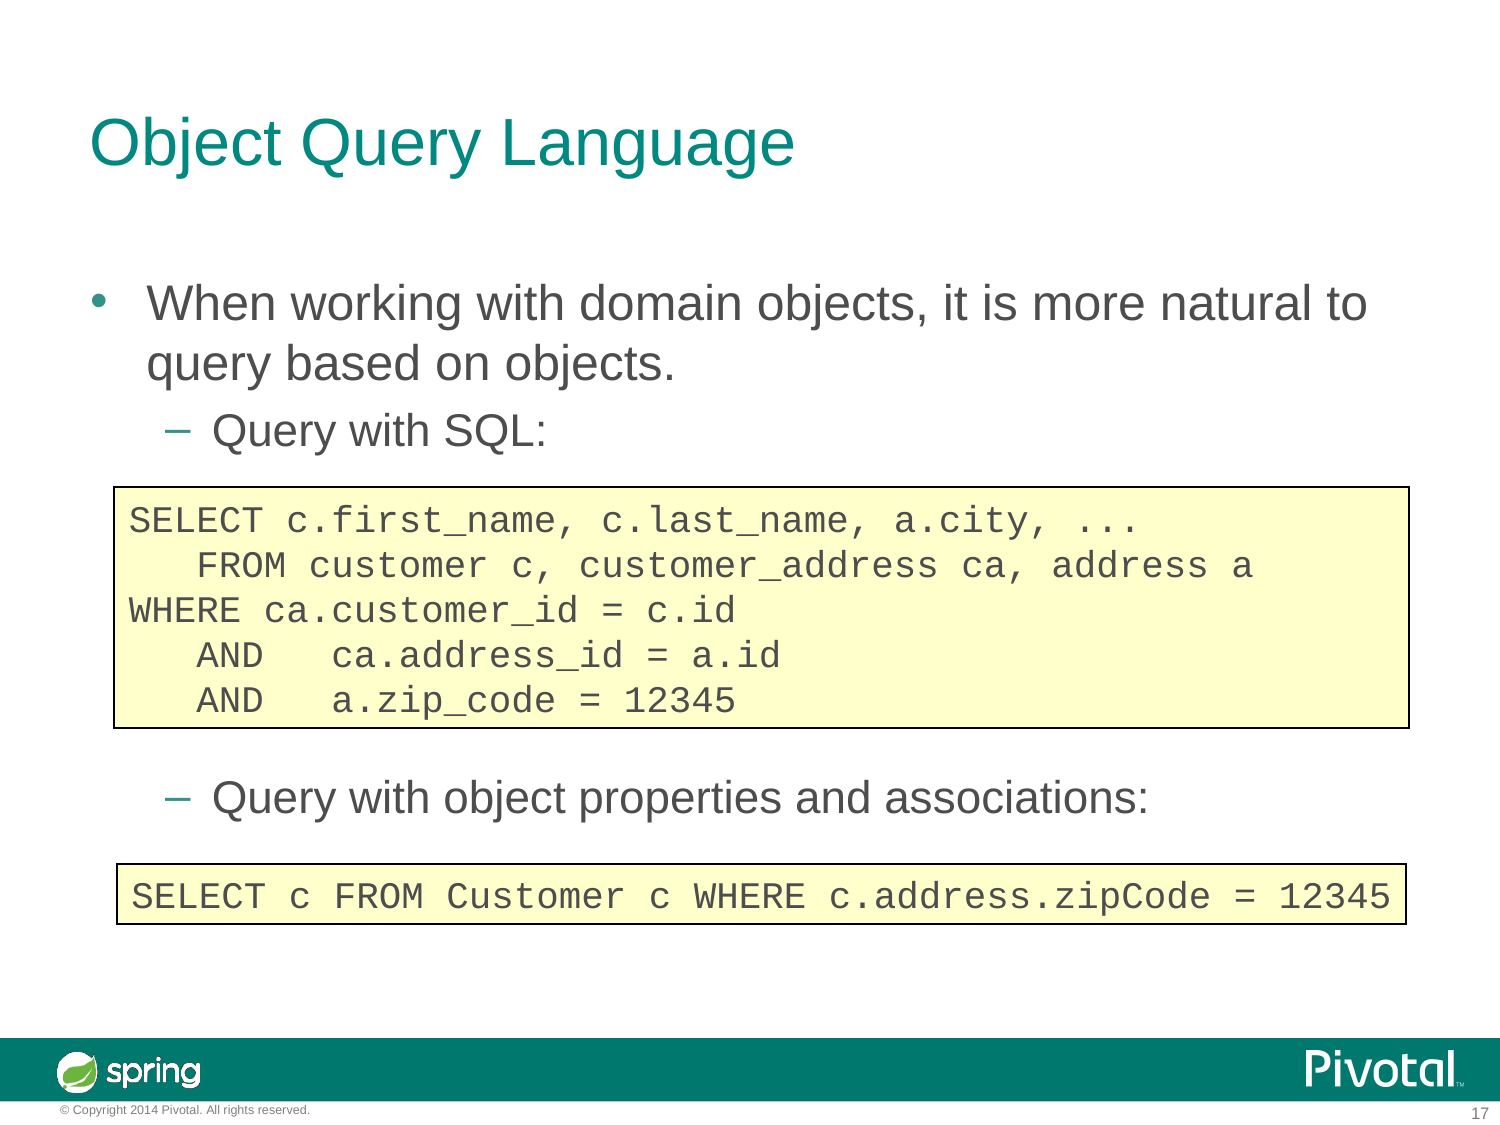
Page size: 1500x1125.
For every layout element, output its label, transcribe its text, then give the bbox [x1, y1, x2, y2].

text_box SELECT c.first_name, c.last_name, a.city, ... FROM customer c, customer_address ca, address a WHERE ca.customer_id = c.id AND ca.address_id = a.id AND a.zip_code = 12345 [114, 487, 1409, 728]
list When working with domain objects, it is more natural to query based on objects. Query with SQL: Query with object properties and associations: [75, 262, 1426, 1005]
title Object Query Language [75, 45, 1426, 233]
text_box SELECT c FROM Customer c WHERE c.address.zipCode = 12345 [116, 863, 1407, 925]
picture [32, 1041, 210, 1103]
picture [1306, 1050, 1464, 1087]
